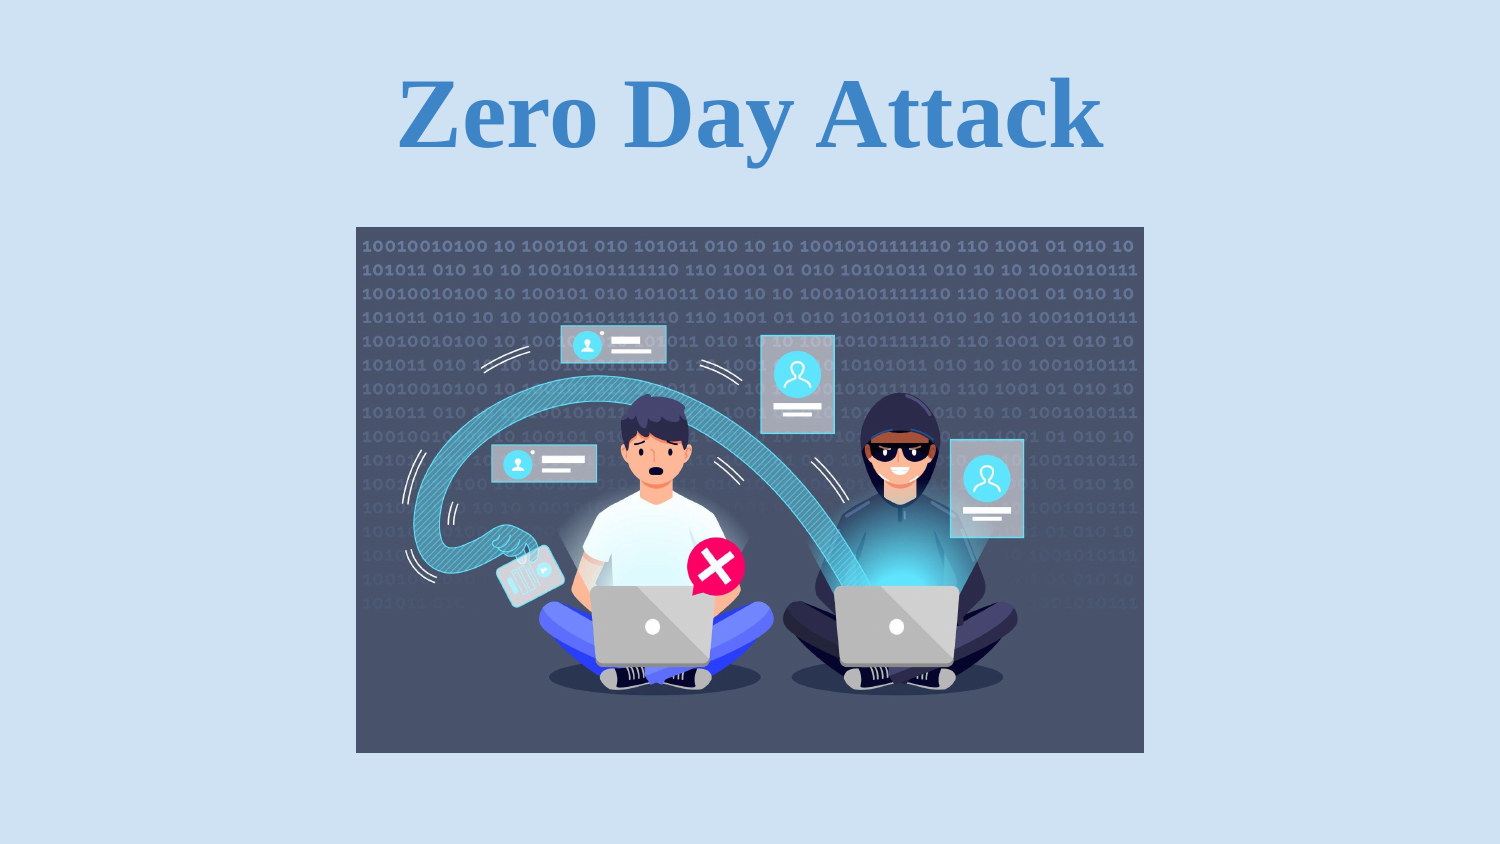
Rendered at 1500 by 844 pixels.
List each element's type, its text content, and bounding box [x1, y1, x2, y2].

picture [356, 227, 1144, 753]
title Zero Day Attack [288, 0, 1212, 316]
